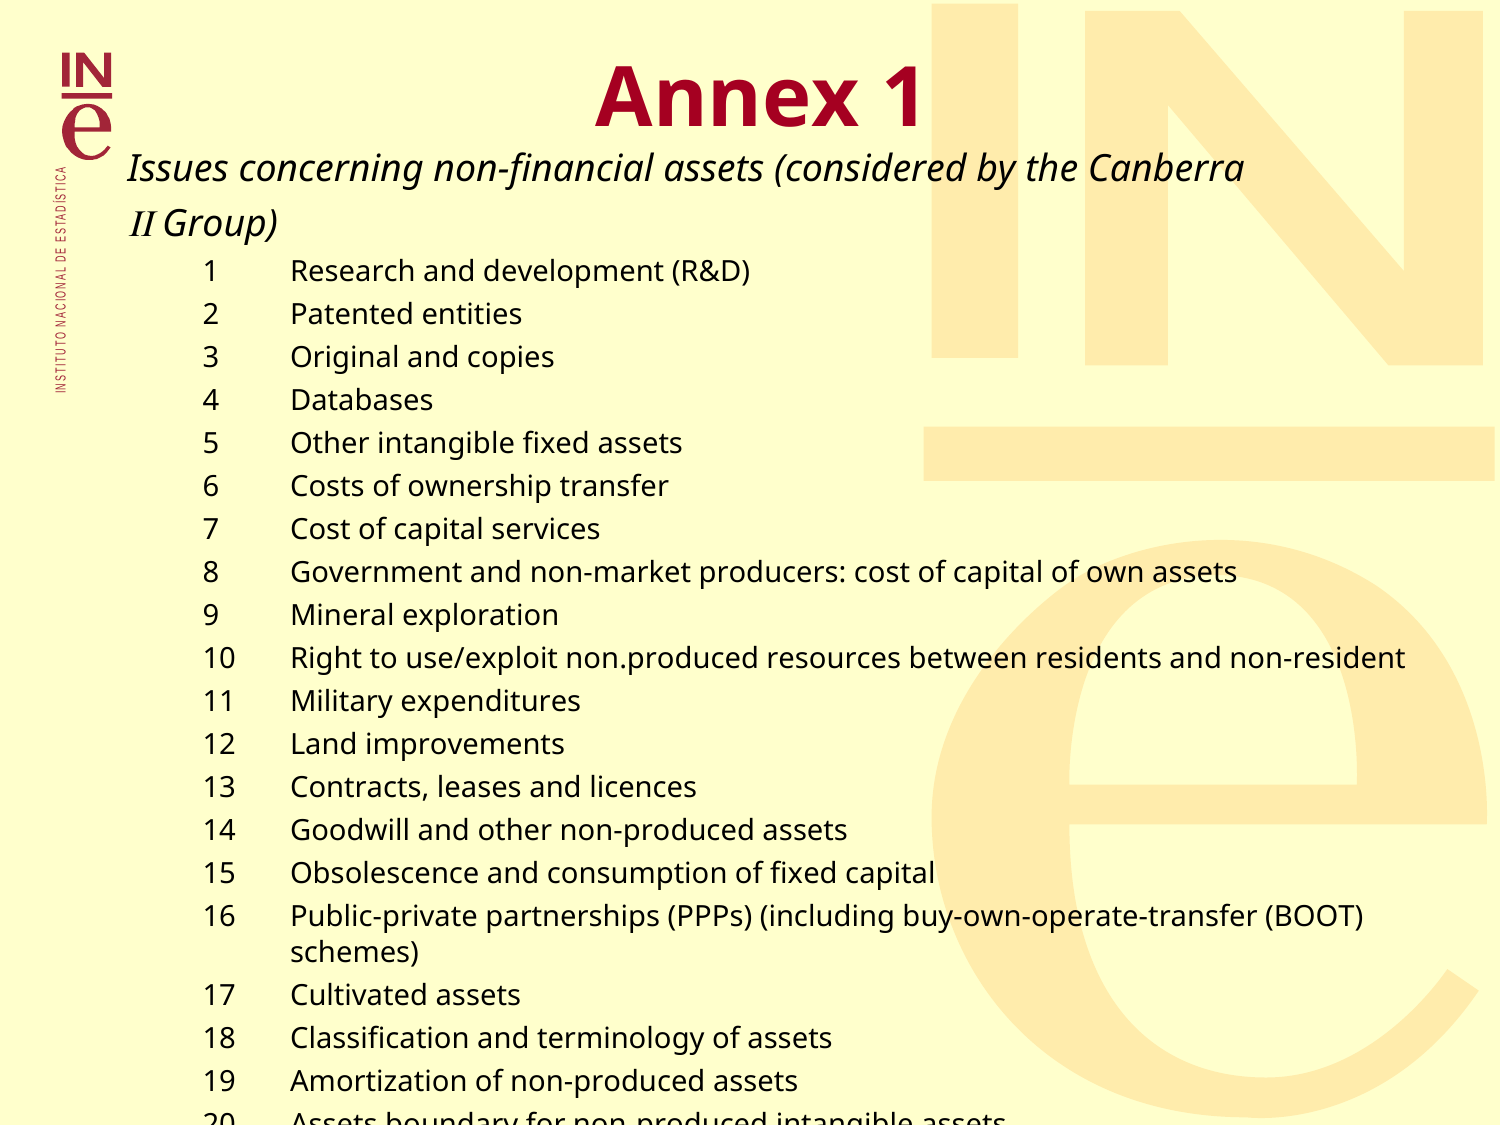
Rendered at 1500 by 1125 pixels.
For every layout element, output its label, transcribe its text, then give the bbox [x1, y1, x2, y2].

list Issues concerning non-financial assets (considered by the Canberra  Group) Research and development (R&D) Patented entities Original and copies Databases Other intangible fixed assets Costs of ownership transfer Cost of capital services Government and non-market producers: cost of capital of own assets Mineral exploration Right to use/exploit non.produced resources between residents and non-resident Military expenditures Land improvements Contracts, leases and licences Goodwill and other non-produced assets Obsolescence and consumption of fixed capital Public-private partnerships (PPPs) (including buy-own-operate-transfer (BOOT) schemes) Cultivated assets Classification and terminology of assets Amortization of non-produced assets Assets boundary for non-produced intangible assets Definition of economic assets Water as an asset .../... [112, 137, 1500, 1125]
title Annex 1 [125, 0, 1401, 137]
